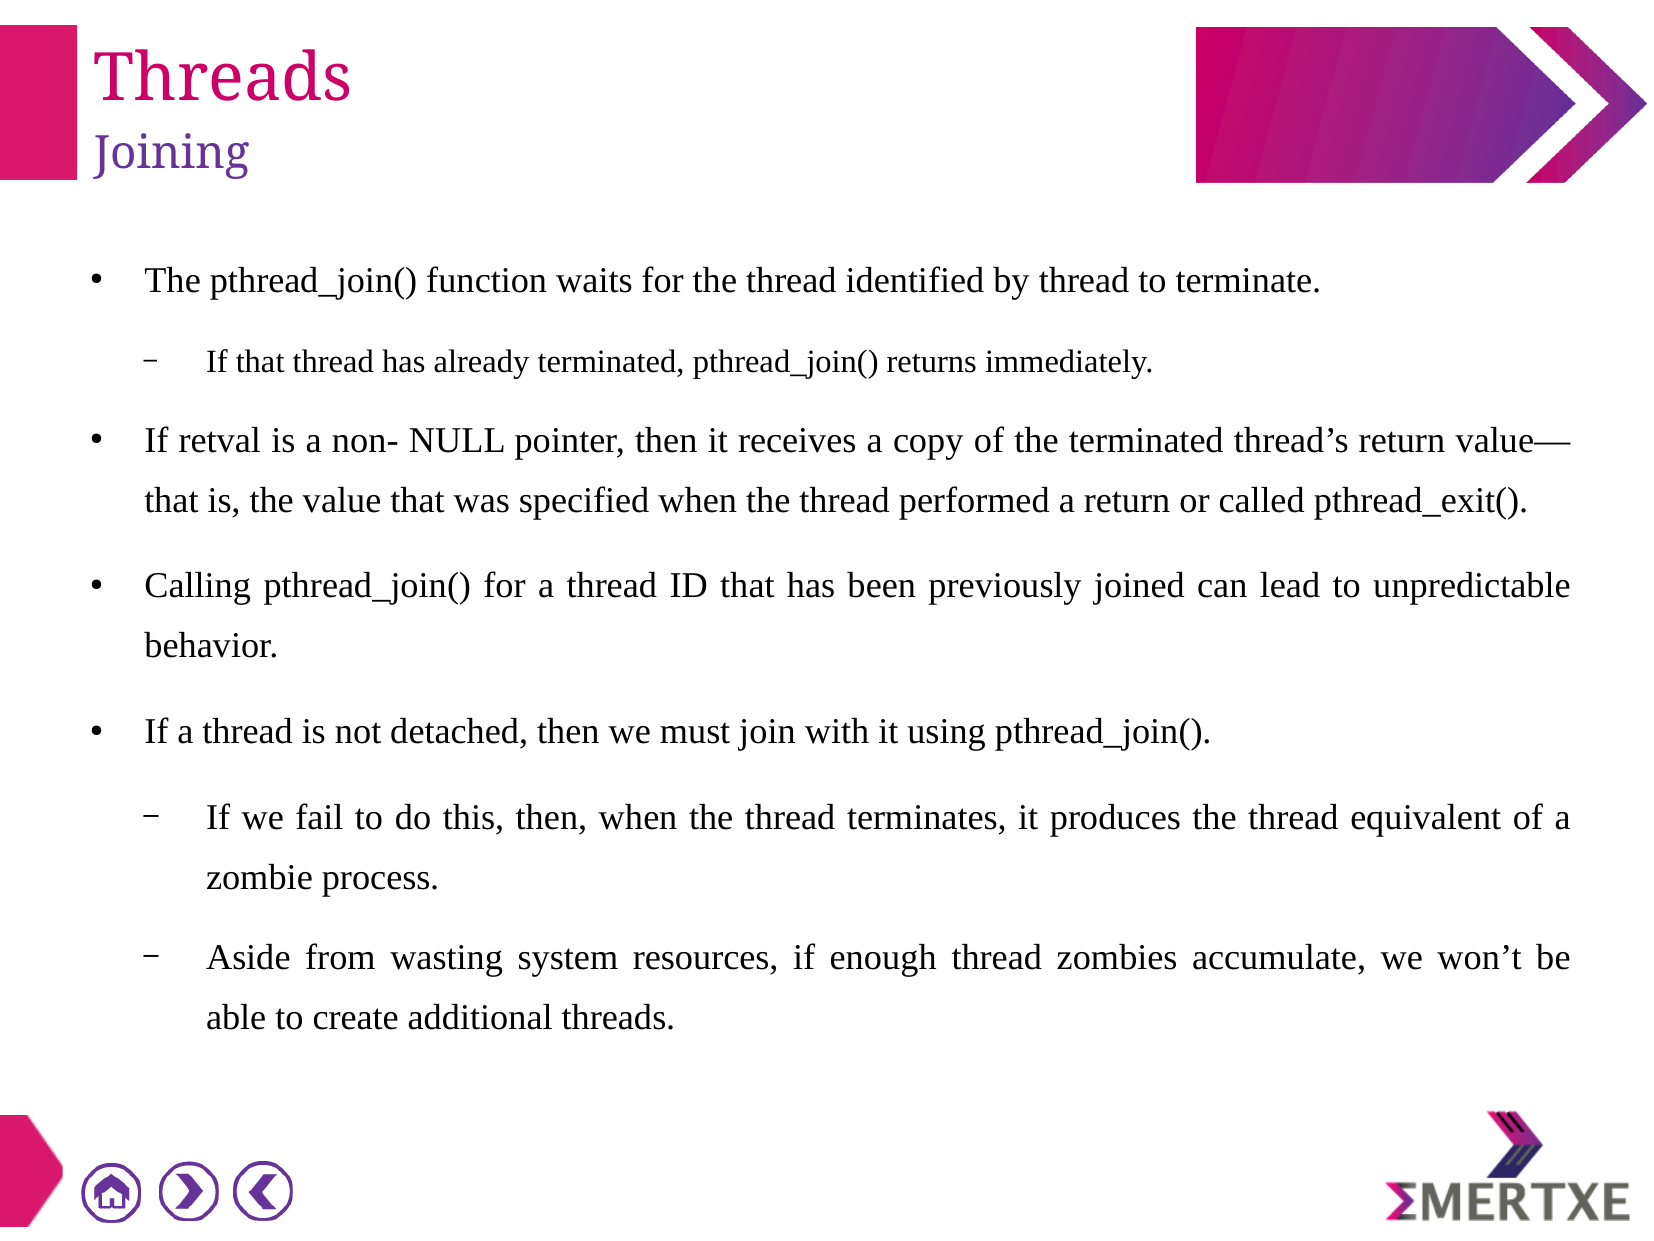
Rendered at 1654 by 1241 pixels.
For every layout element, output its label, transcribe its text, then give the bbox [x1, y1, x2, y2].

picture [159, 1161, 219, 1221]
picture [1385, 1107, 1631, 1221]
title Threads Joining [93, 2, 1571, 210]
list The pthread_join() function waits for the thread identified by thread to terminate. If that thread has already terminated, pthread_join() returns immediately. If retval is a non- NULL pointer, then it receives a copy of the terminated thread’s return value—that is, the value that was specified when the thread performed a return or called pthread_exit(). Calling pthread_join() for a thread ID that has been previously joined can lead to unpredictable behavior. If a thread is not detached, then we must join with it using pthread_join(). If we fail to do this, then, when the thread terminates, it produces the thread equivalent of a zombie process. Aside from wasting system resources, if enough thread zombies accumulate, we won’t be able to create additional threads. [82, 240, 1571, 1094]
picture [81, 1163, 141, 1223]
picture [233, 1161, 293, 1221]
picture [1571, 27, 1647, 183]
